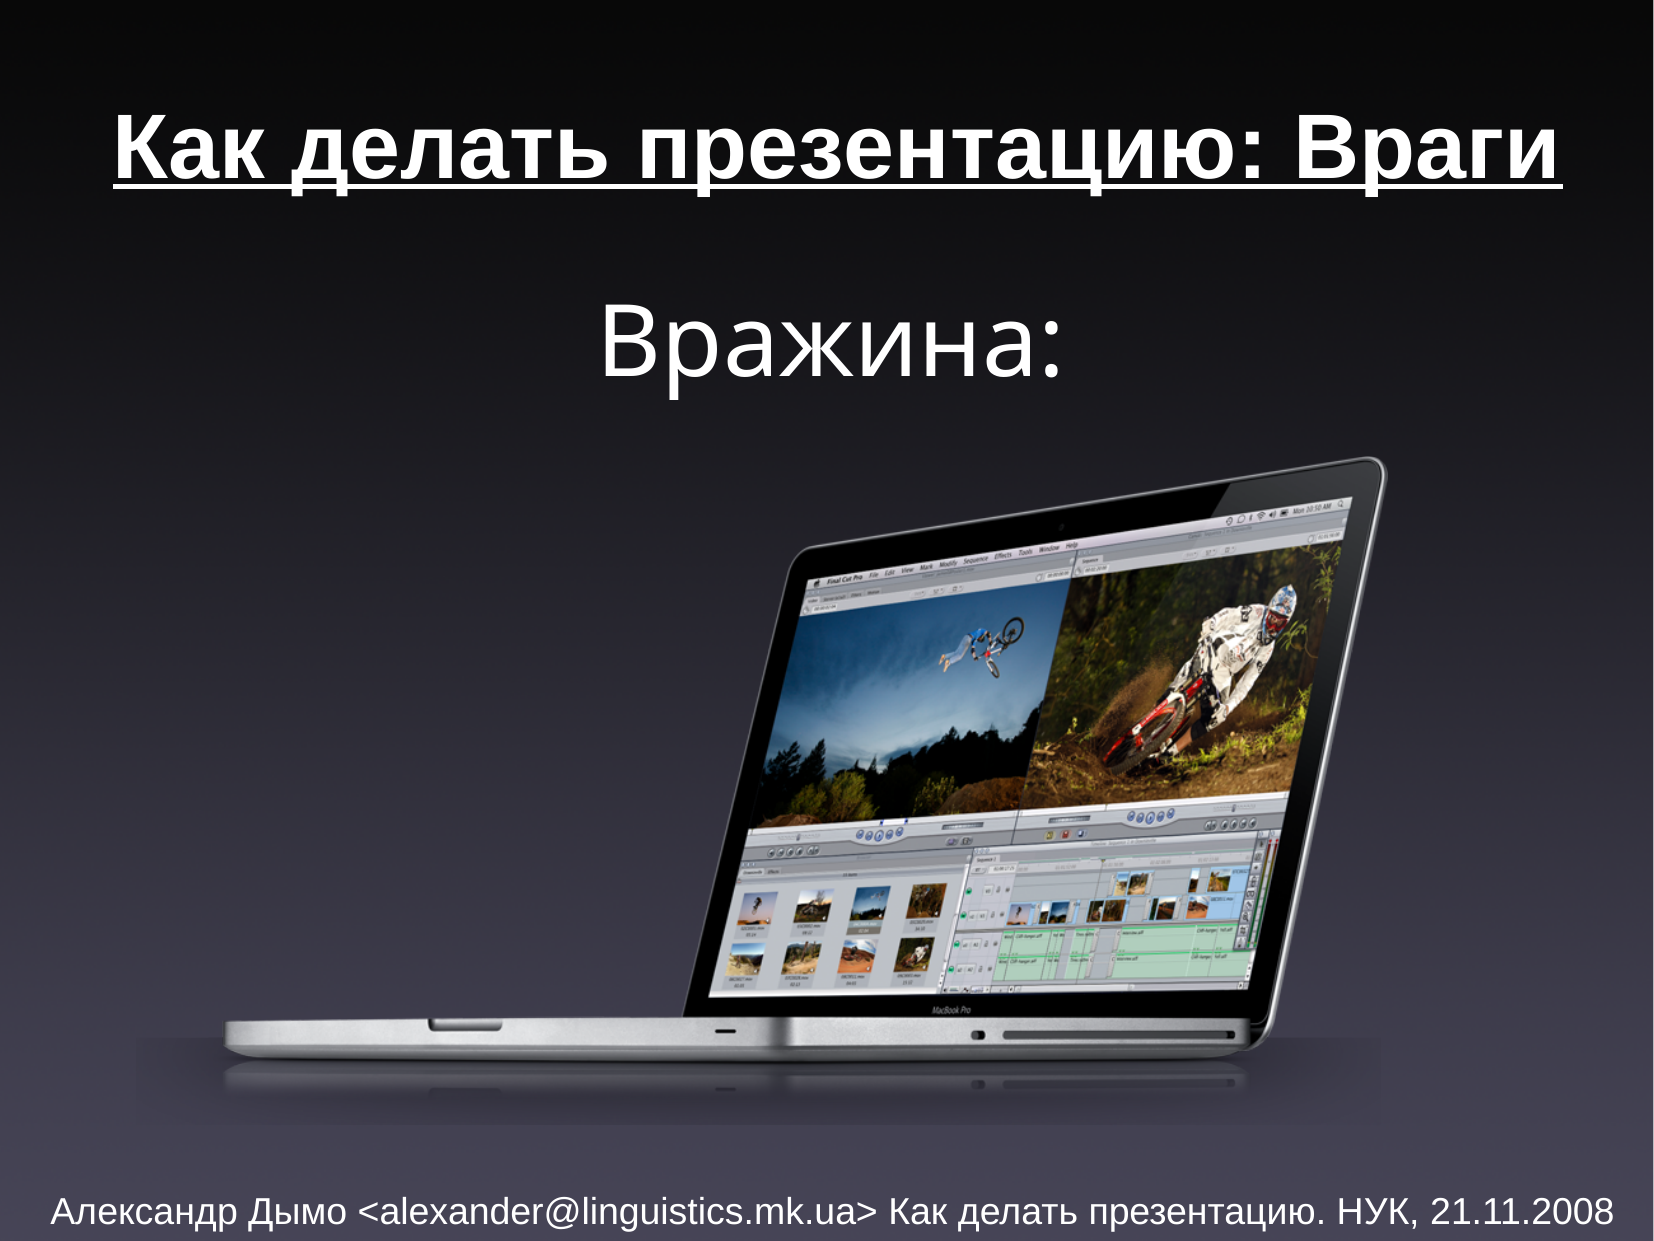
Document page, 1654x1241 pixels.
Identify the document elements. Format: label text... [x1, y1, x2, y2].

title Как делать презентацию: Враги [31, 43, 1644, 251]
picture [0, 0, 1654, 1241]
text_box Александр Дымо <alexander@linguistics.mk.ua> Как делать презентацию. НУК, 21.11.2008 [35, 1183, 1631, 1240]
subtitle Вражина: [86, 224, 1575, 451]
